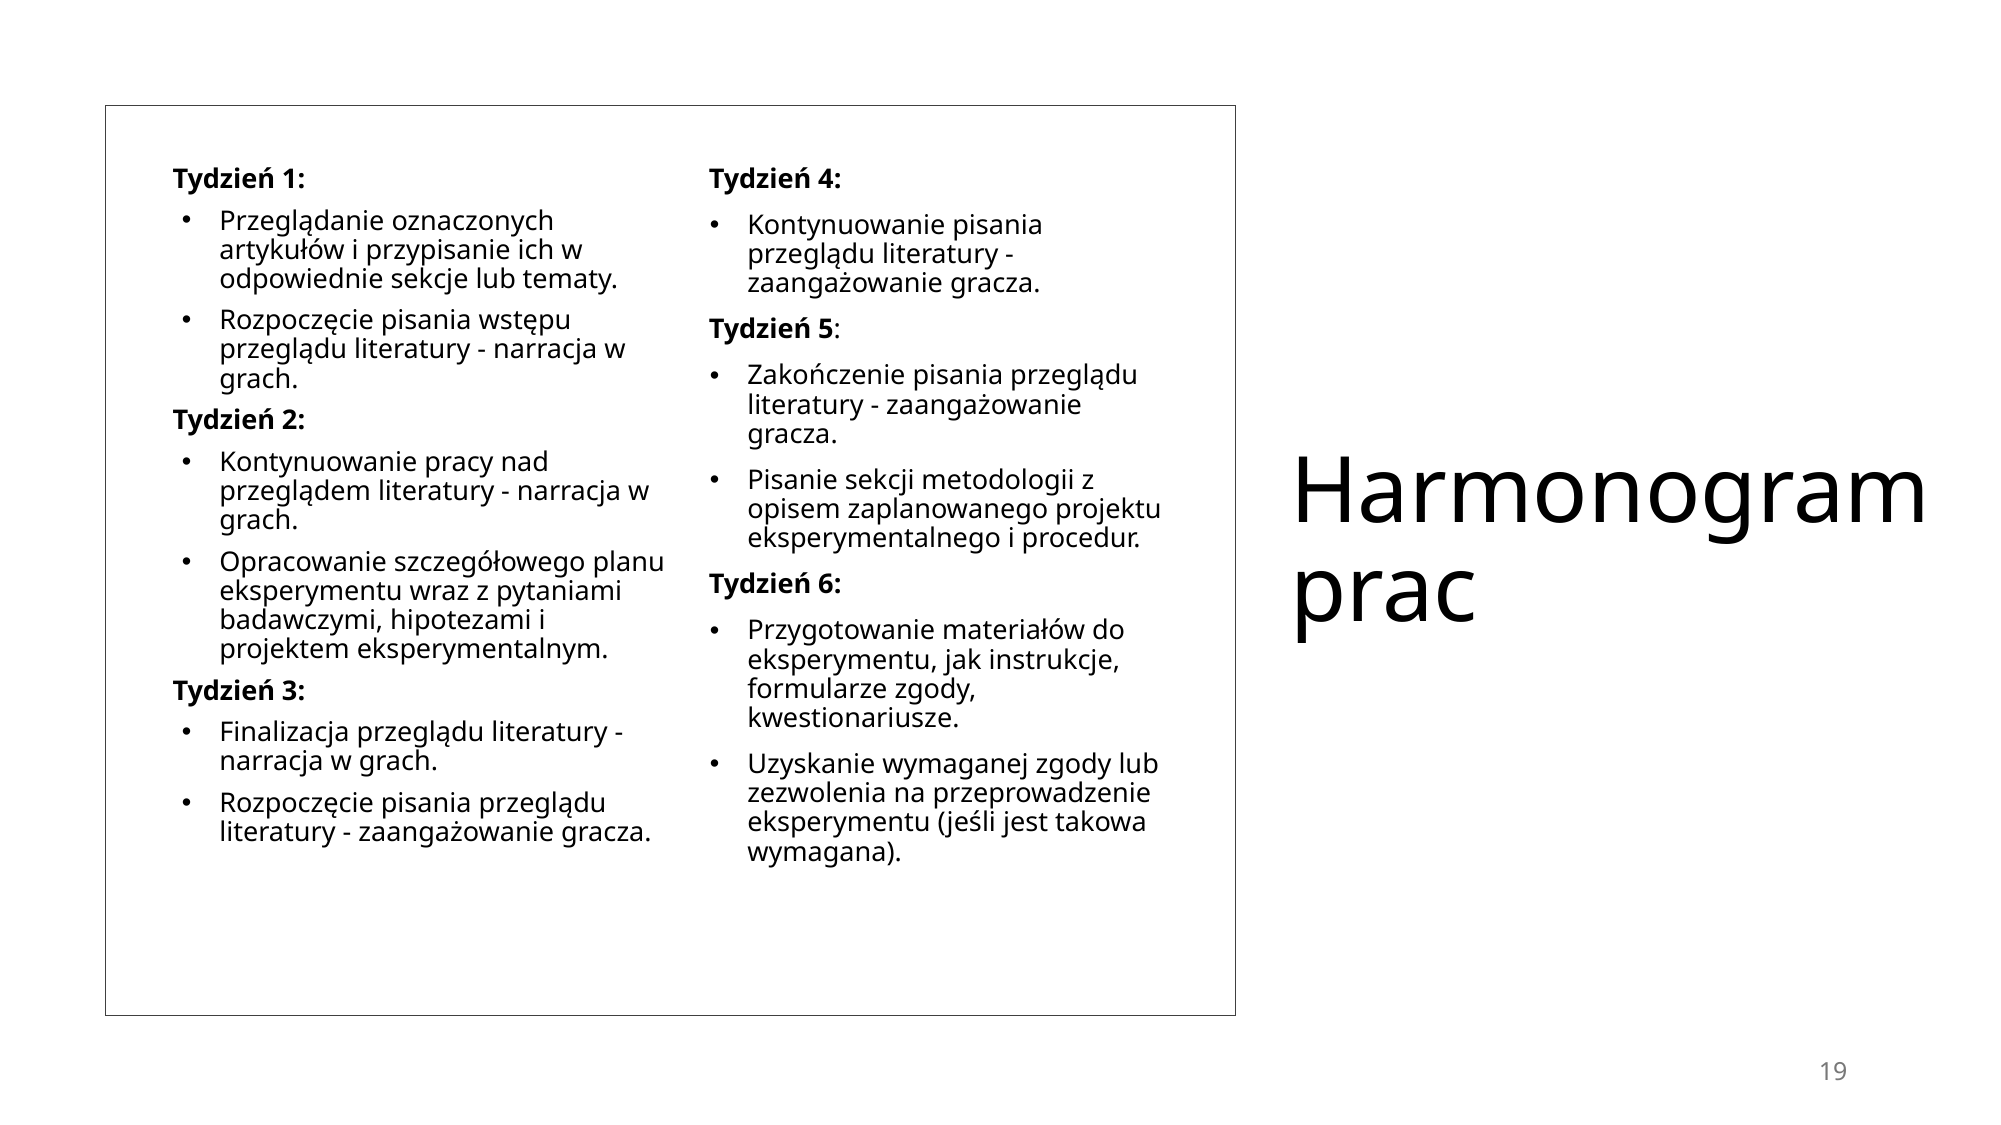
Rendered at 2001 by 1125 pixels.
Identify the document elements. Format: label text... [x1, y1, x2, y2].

title Harmonogram prac [1275, 121, 1988, 963]
text_box Tydzień 1: Przeglądanie oznaczonych artykułów i przypisanie ich w odpowiednie sekcje lub tematy. Rozpoczęcie pisania wstępu przeglądu literatury - narracja w grach. Tydzień 2: Kontynuowanie pracy nad przeglądem literatury - narracja w grach. Opracowanie szczegółowego planu eksperymentu wraz z pytaniami badawczymi, hipotezami i projektem eksperymentalnym. Tydzień 3: Finalizacja przeglądu literatury - narracja w grach. Rozpoczęcie pisania przeglądu literatury - zaangażowanie gracza. [157, 157, 687, 963]
text_box [105, 105, 1236, 1016]
text_box Tydzień 4: Kontynuowanie pisania przeglądu literatury - zaangażowanie gracza. Tydzień 5: Zakończenie pisania przeglądu literatury - zaangażowanie gracza. Pisanie sekcji metodologii z opisem zaplanowanego projektu eksperymentalnego i procedur. Tydzień 6: Przygotowanie materiałów do eksperymentu, jak instrukcje, formularze zgody, kwestionariusze. Uzyskanie wymaganej zgody lub zezwolenia na przeprowadzenie eksperymentu (jeśli jest takowa wymagana). [693, 157, 1184, 963]
